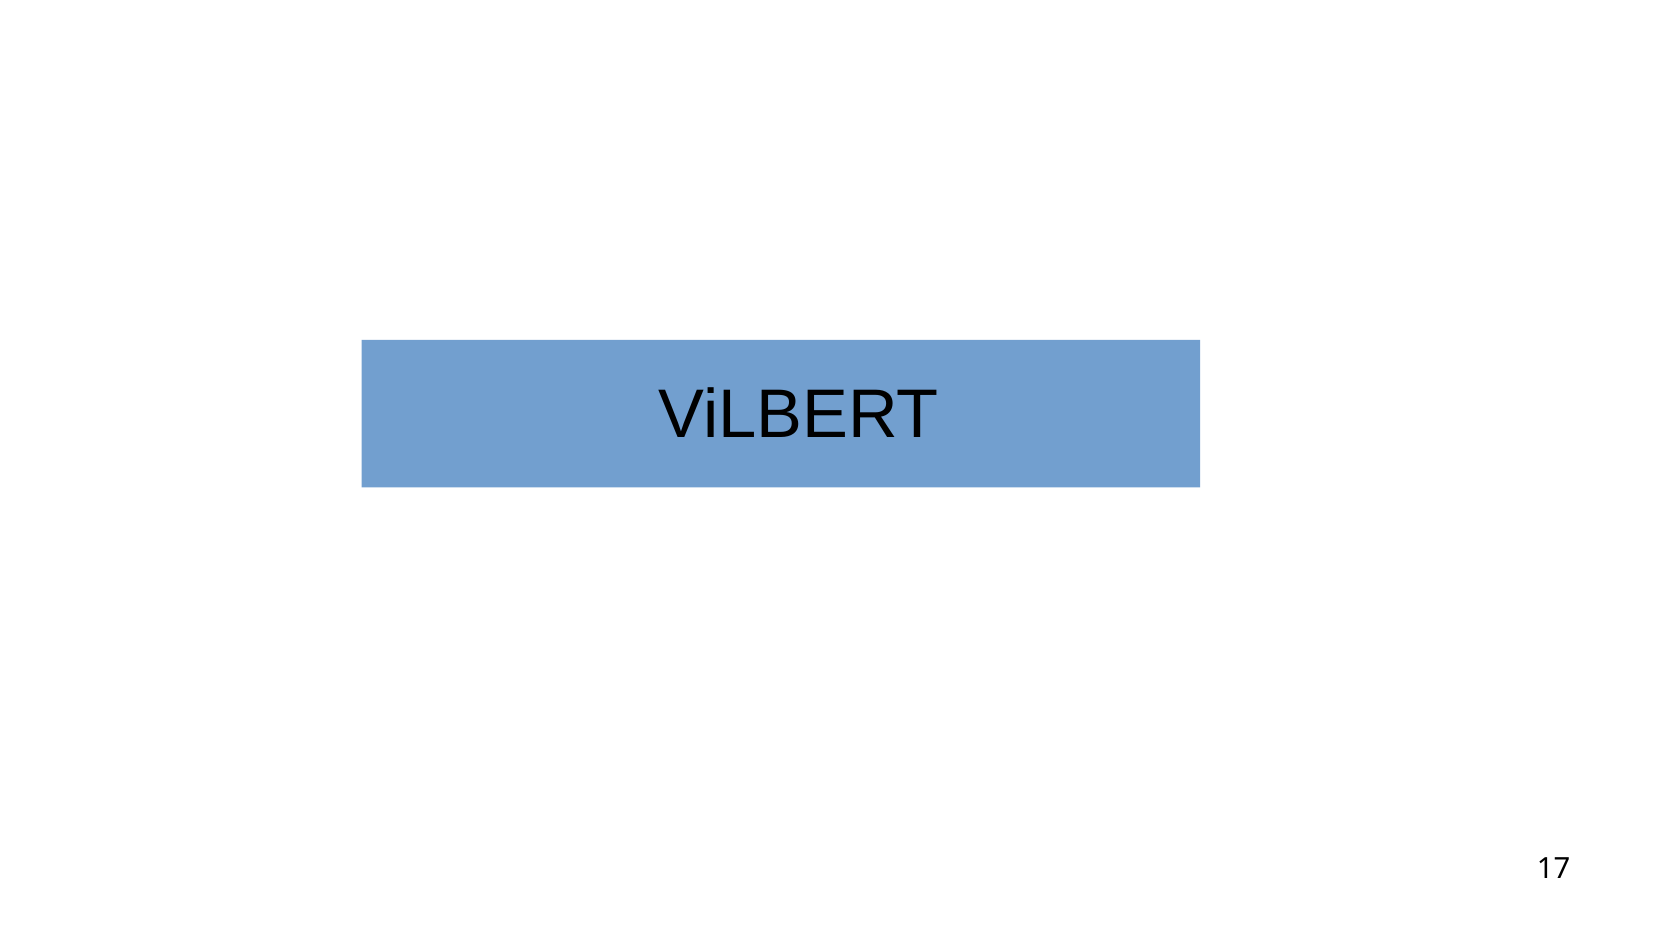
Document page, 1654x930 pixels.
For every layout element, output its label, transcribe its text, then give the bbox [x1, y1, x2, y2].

title ViLBERT [361, 339, 1201, 488]
